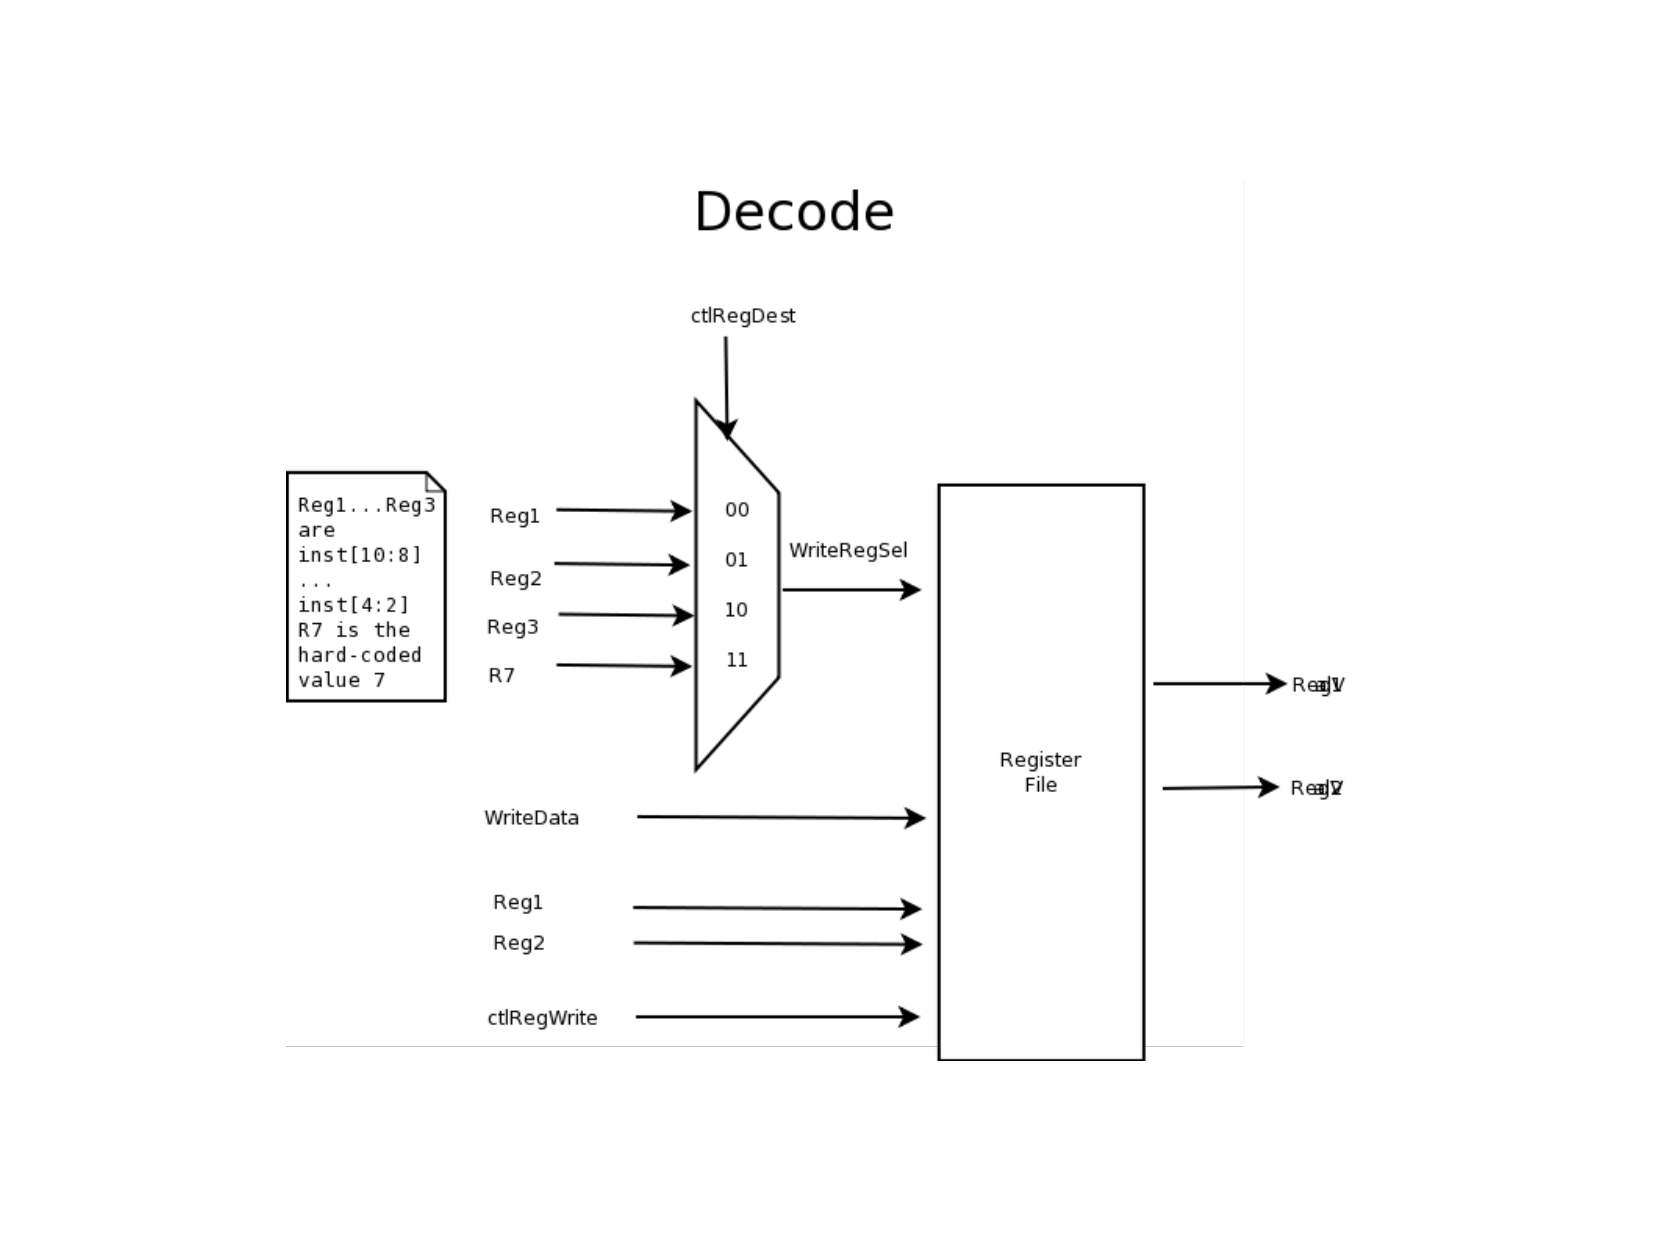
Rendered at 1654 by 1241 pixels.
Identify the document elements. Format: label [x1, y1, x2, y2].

picture [286, 182, 1371, 1061]
